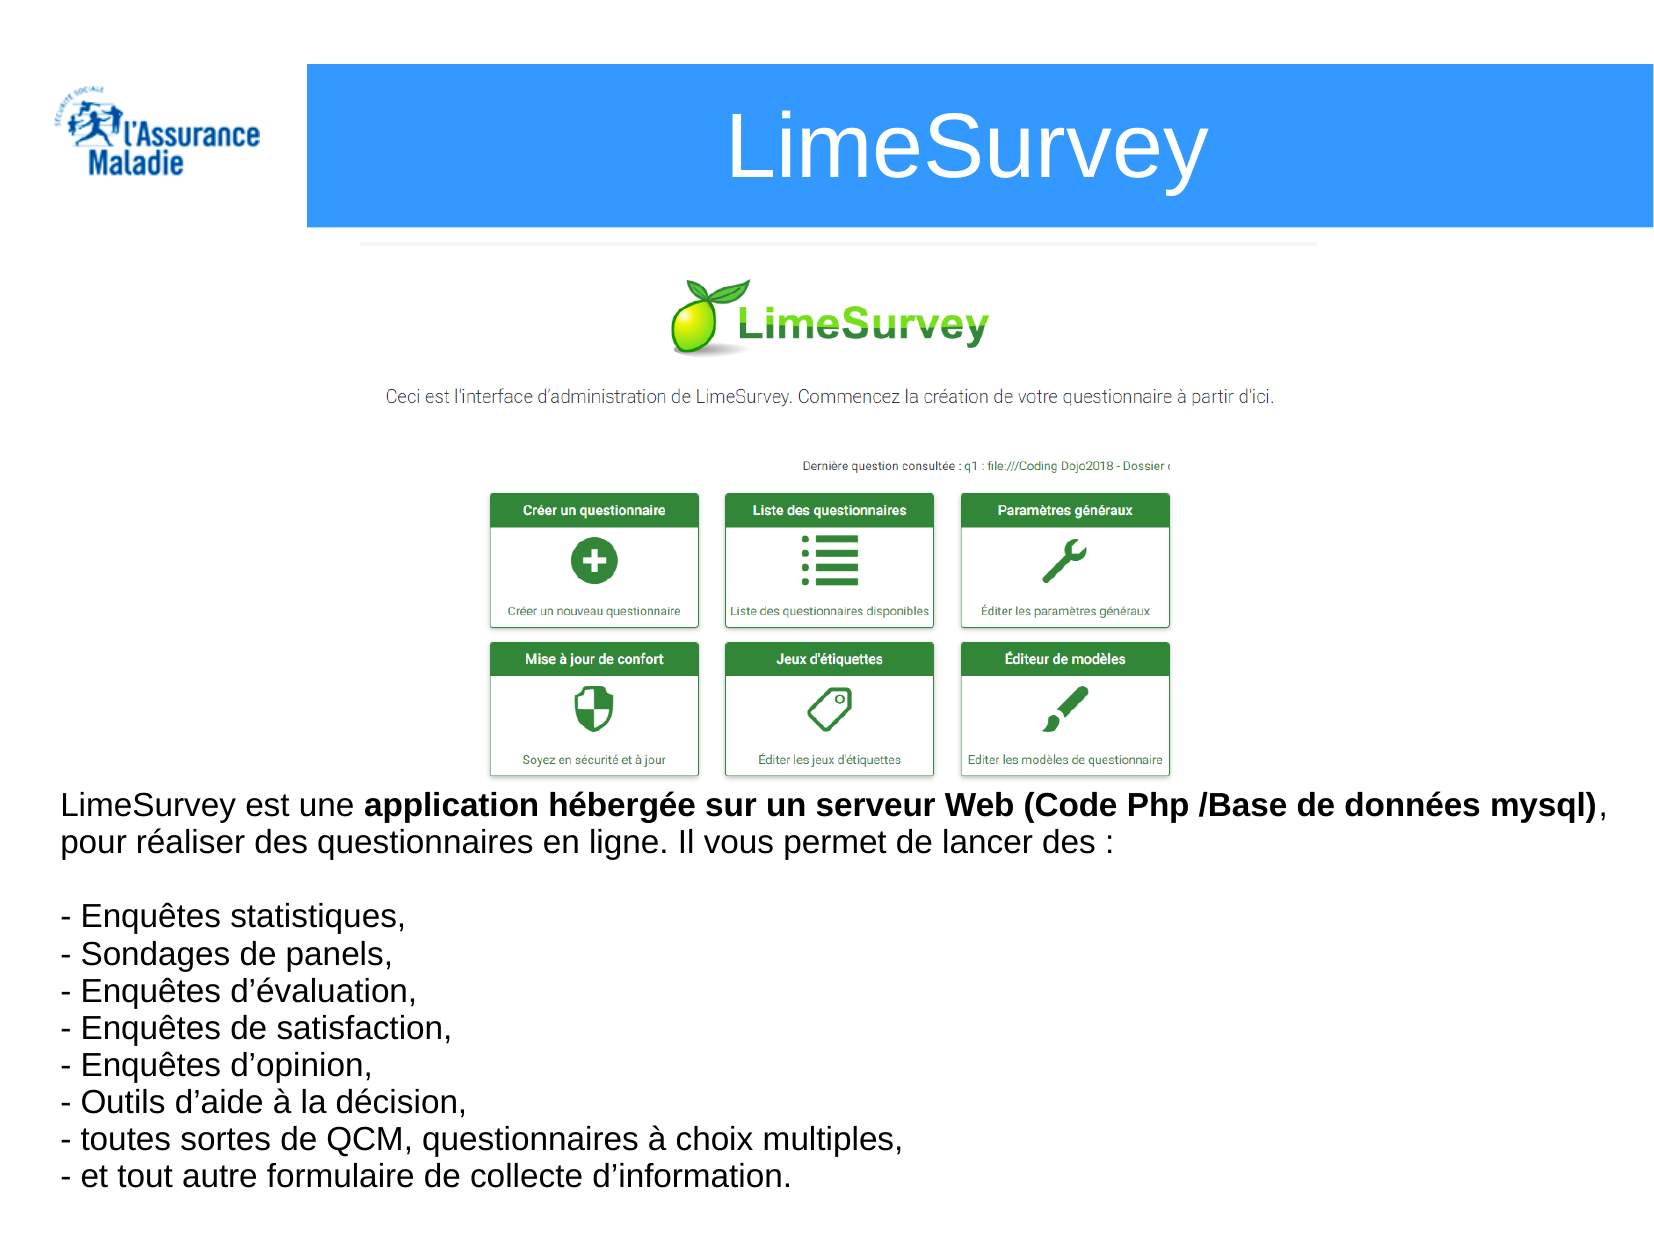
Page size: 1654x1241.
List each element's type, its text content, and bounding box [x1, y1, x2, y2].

title LimeSurvey [307, 64, 1654, 228]
picture [360, 228, 1317, 790]
picture [33, 82, 260, 177]
text_box LimeSurvey est une application hébergée sur un serveur Web (Code Php /Base de données mysql), pour réaliser des questionnaires en ligne. Il vous permet de lancer des : - Enquêtes statistiques, - Sondages de panels, - Enquêtes d’évaluation, - Enquêtes de satisfaction, - Enquêtes d’opinion, - Outils d’aide à la décision, - toutes sortes de QCM, questionnaires à choix multiples, - et tout autre formulaire de collecte d’information. [45, 779, 1642, 1232]
